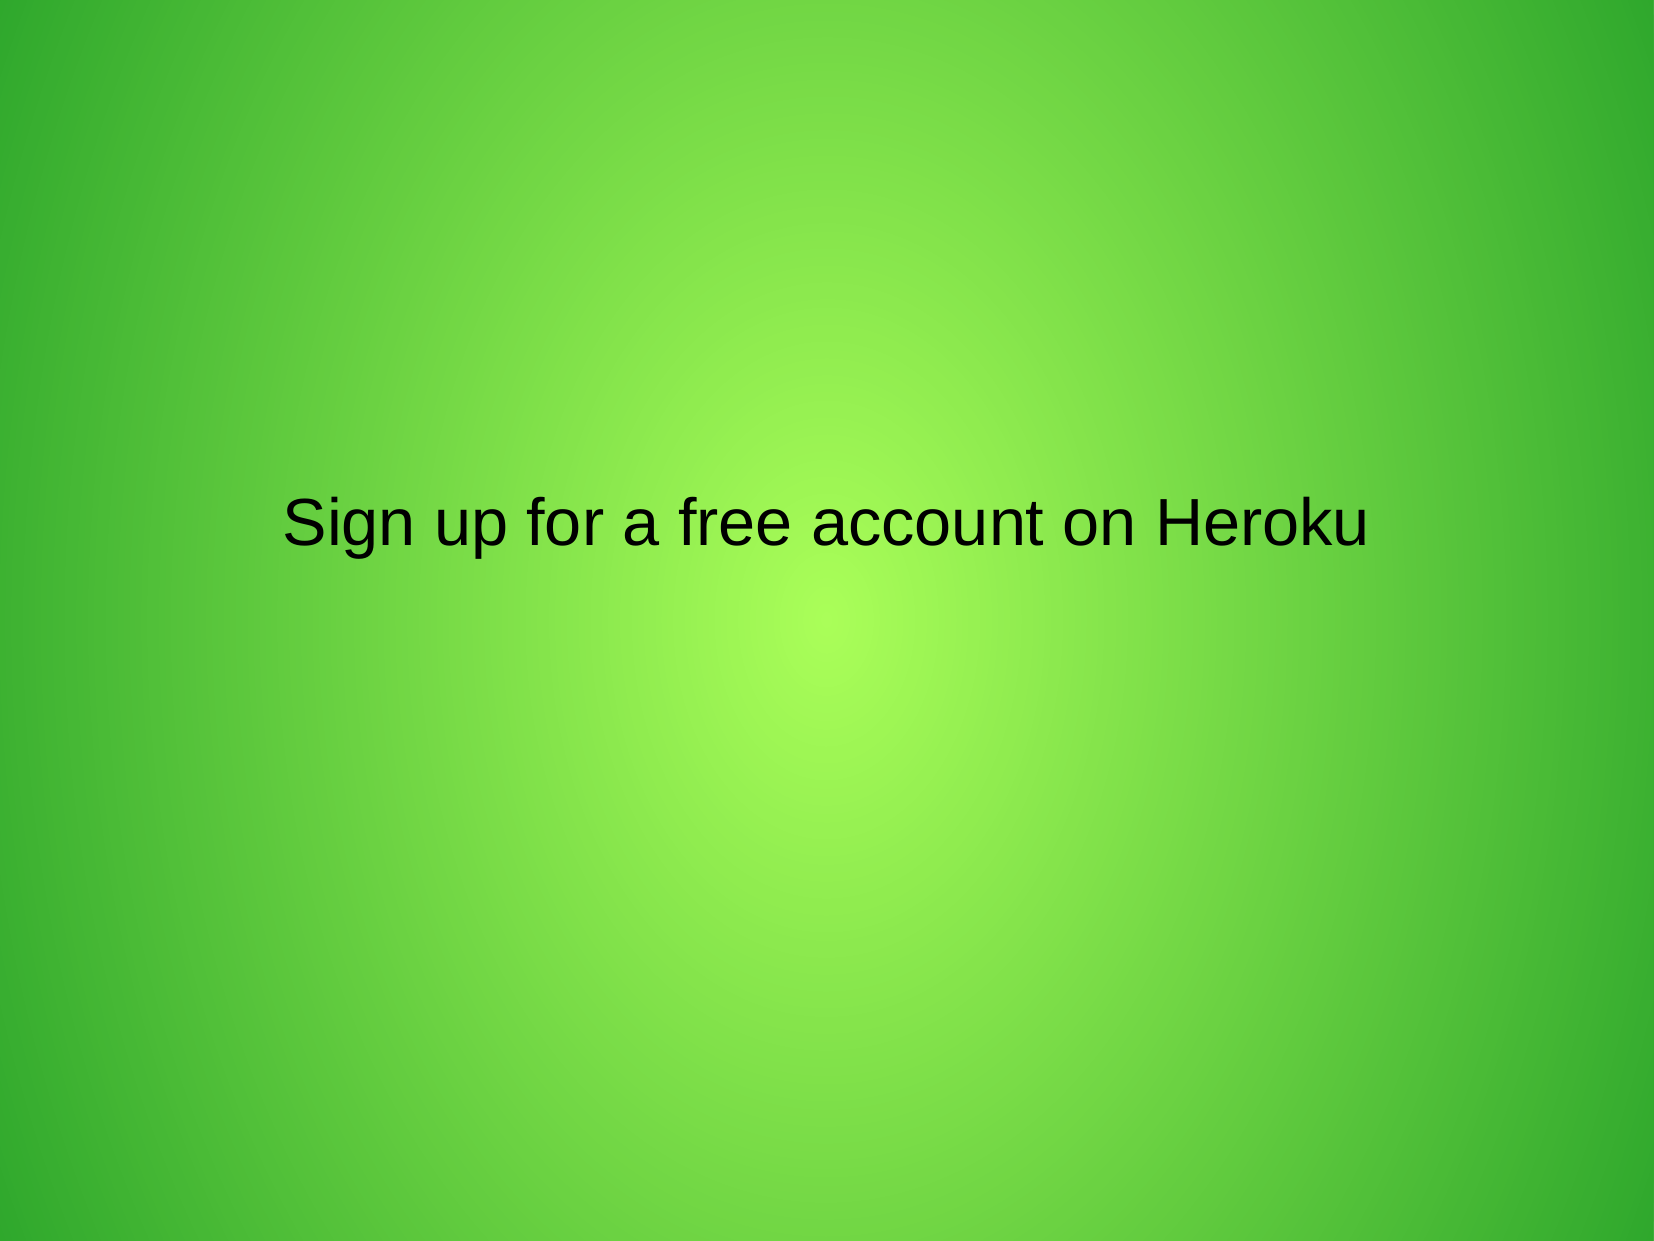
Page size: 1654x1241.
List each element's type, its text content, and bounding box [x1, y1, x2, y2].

subtitle Sign up for a free account on Heroku [82, 47, 1571, 997]
